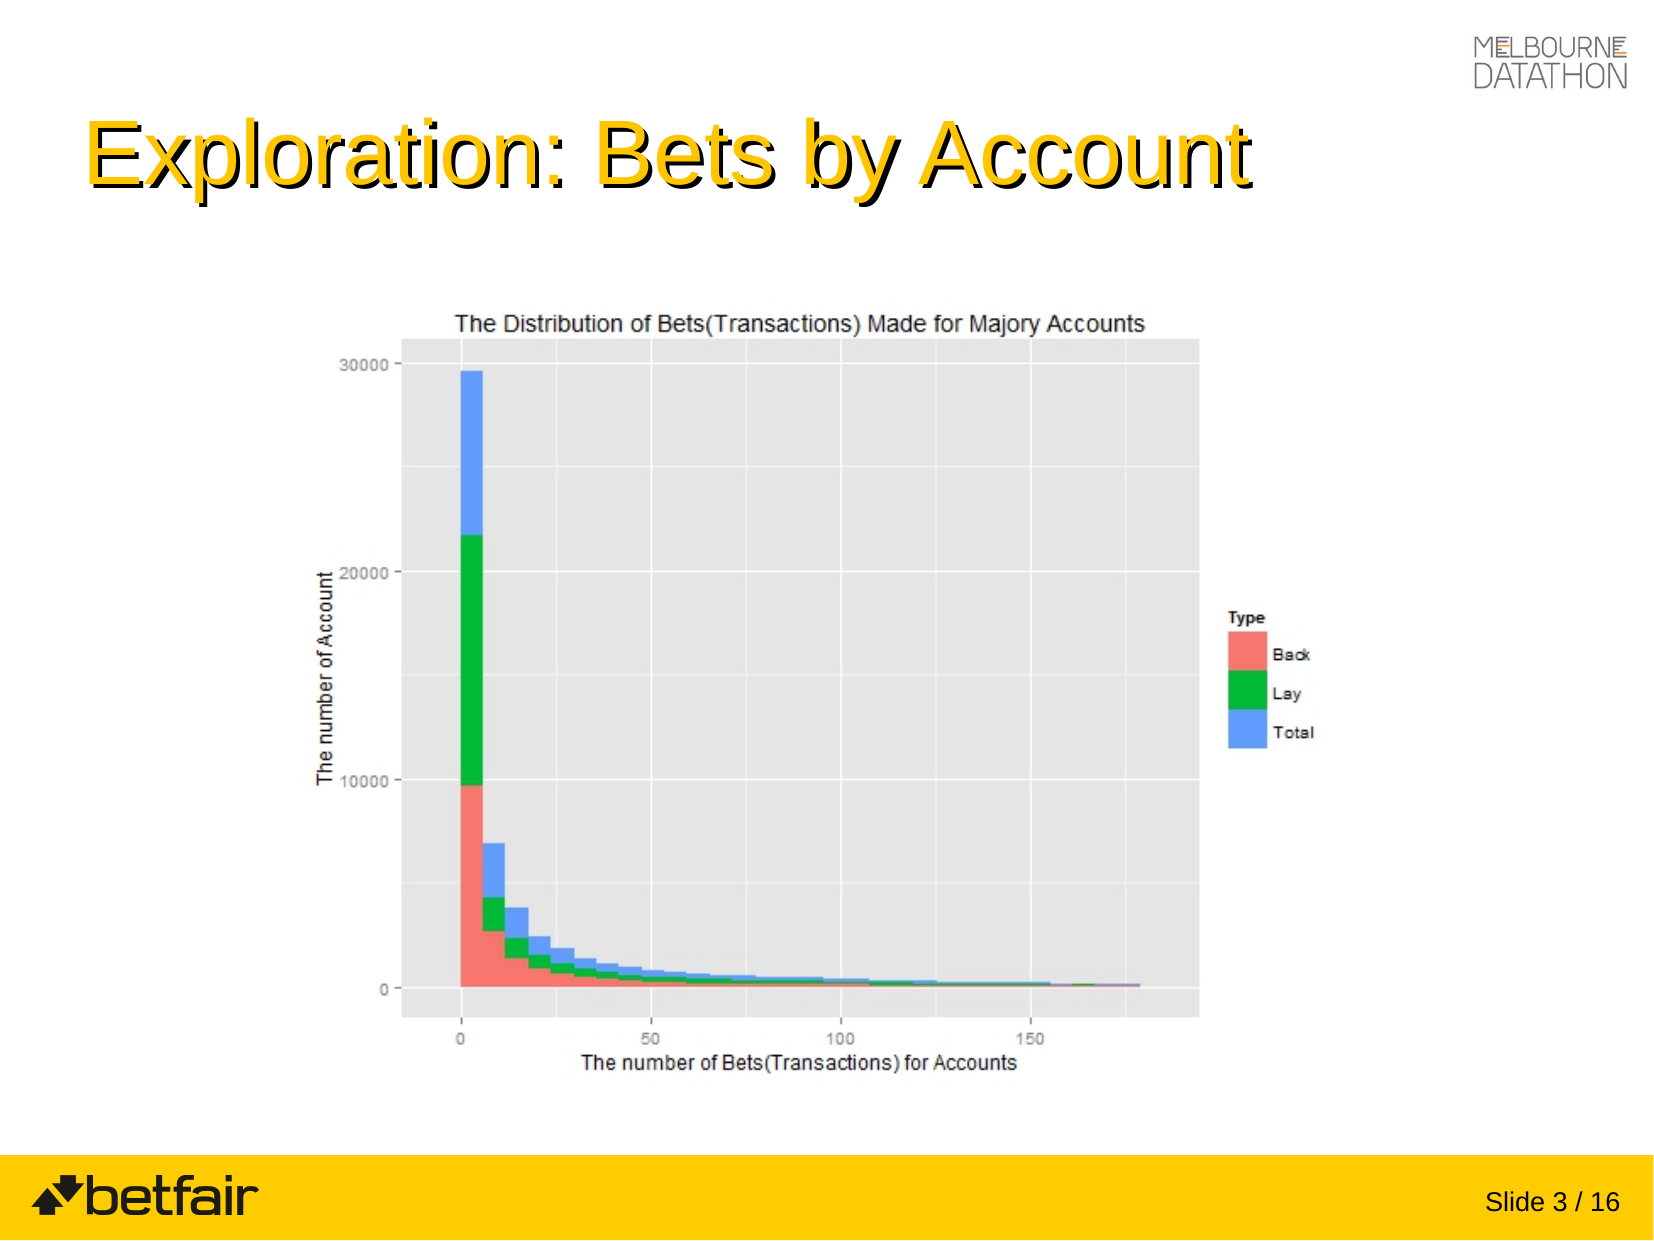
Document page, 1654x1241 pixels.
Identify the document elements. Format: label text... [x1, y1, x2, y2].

title Exploration: Bets by Account [82, 49, 1571, 257]
picture [290, 273, 1376, 1095]
picture [1470, 33, 1630, 92]
picture [31, 1175, 259, 1215]
